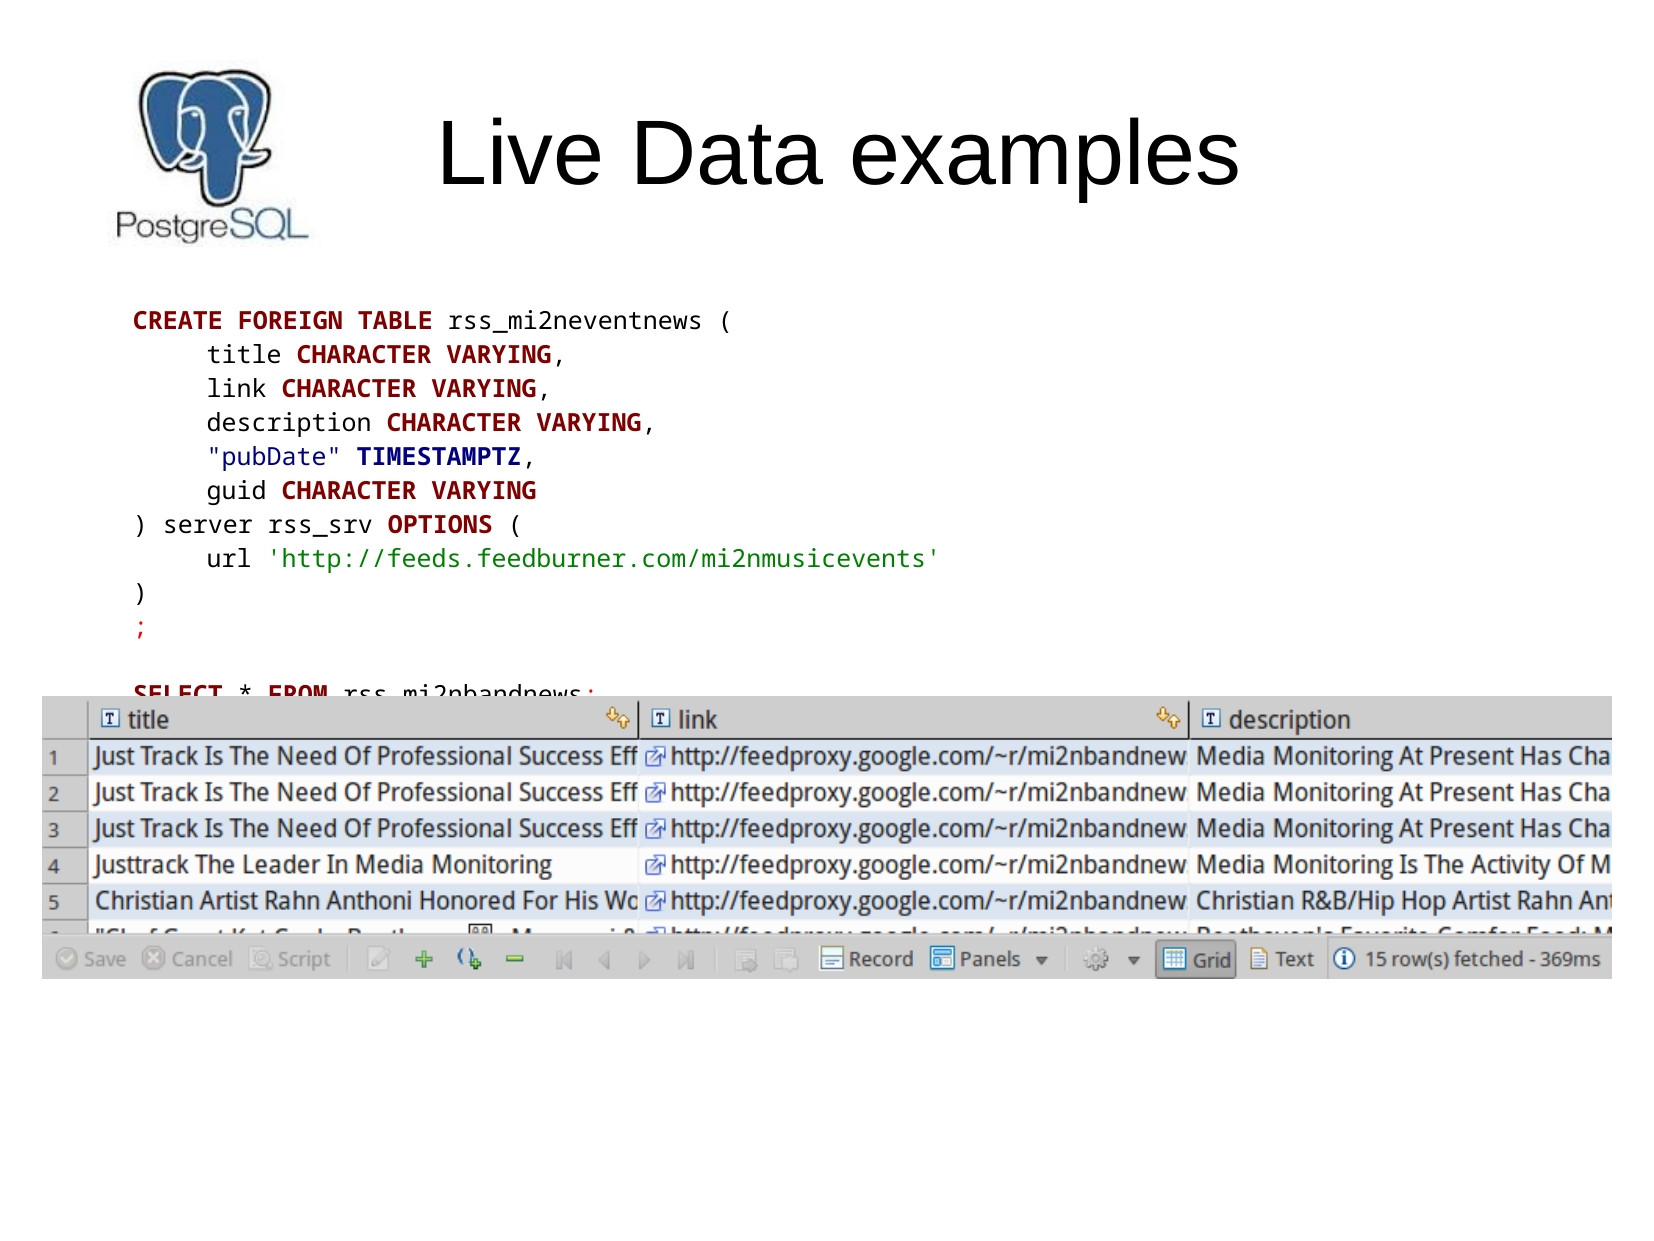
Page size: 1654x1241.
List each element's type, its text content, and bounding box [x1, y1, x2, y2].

picture [42, 696, 1612, 979]
text_box CREATE FOREIGN TABLE rss_mi2neventnews ( title CHARACTER VARYING, link CHARACTER VARYING, description CHARACTER VARYING, "pubDate" TIMESTAMPTZ, guid CHARACTER VARYING ) server rss_srv OPTIONS ( url 'http://feeds.feedburner.com/mi2nmusicevents' ) ; SELECT * FROM rss_mi2nbandnews; [118, 295, 1300, 656]
picture [58, 60, 356, 247]
title Live Data examples [82, 49, 1571, 257]
